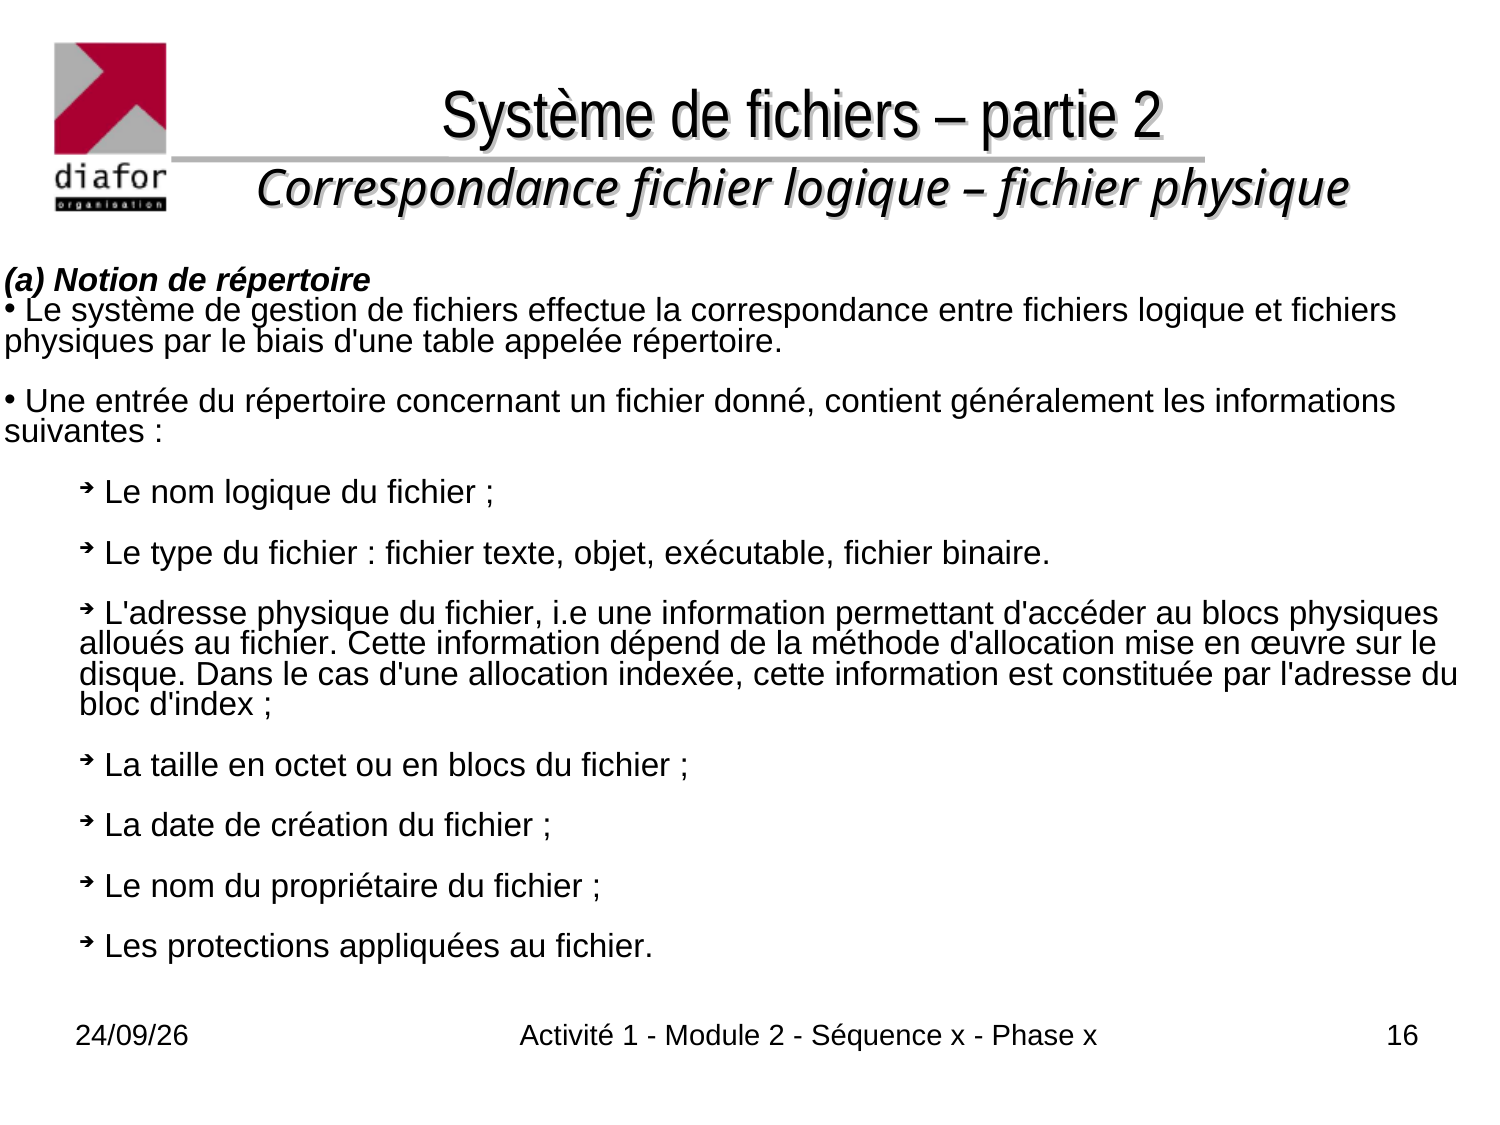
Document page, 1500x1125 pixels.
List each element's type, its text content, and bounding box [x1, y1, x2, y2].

text_box (a) Notion de répertoire Le système de gestion de fichiers effectue la correspondance entre fichiers logique et fichiers physiques par le biais d'une table appelée répertoire. Une entrée du répertoire concernant un fichier donné, contient généralement les informations suivantes : Le nom logique du fichier ; Le type du fichier : fichier texte, objet, exécutable, fichier binaire. L'adresse physique du fichier, i.e une information permettant d'accéder au blocs physiques alloués au fichier. Cette information dépend de la méthode d'allocation mise en œuvre sur le disque. Dans le cas d'une allocation indexée, cette information est constituée par l'adresse du bloc d'index ; La taille en octet ou en blocs du fichier ; La date de création du fichier ; Le nom du propriétaire du fichier ; Les protections appliquées au fichier. [0, 259, 1485, 972]
title Système de fichiers – partie 2 Correspondance fichier logique – fichier physique [128, 45, 1479, 250]
picture [53, 42, 168, 213]
